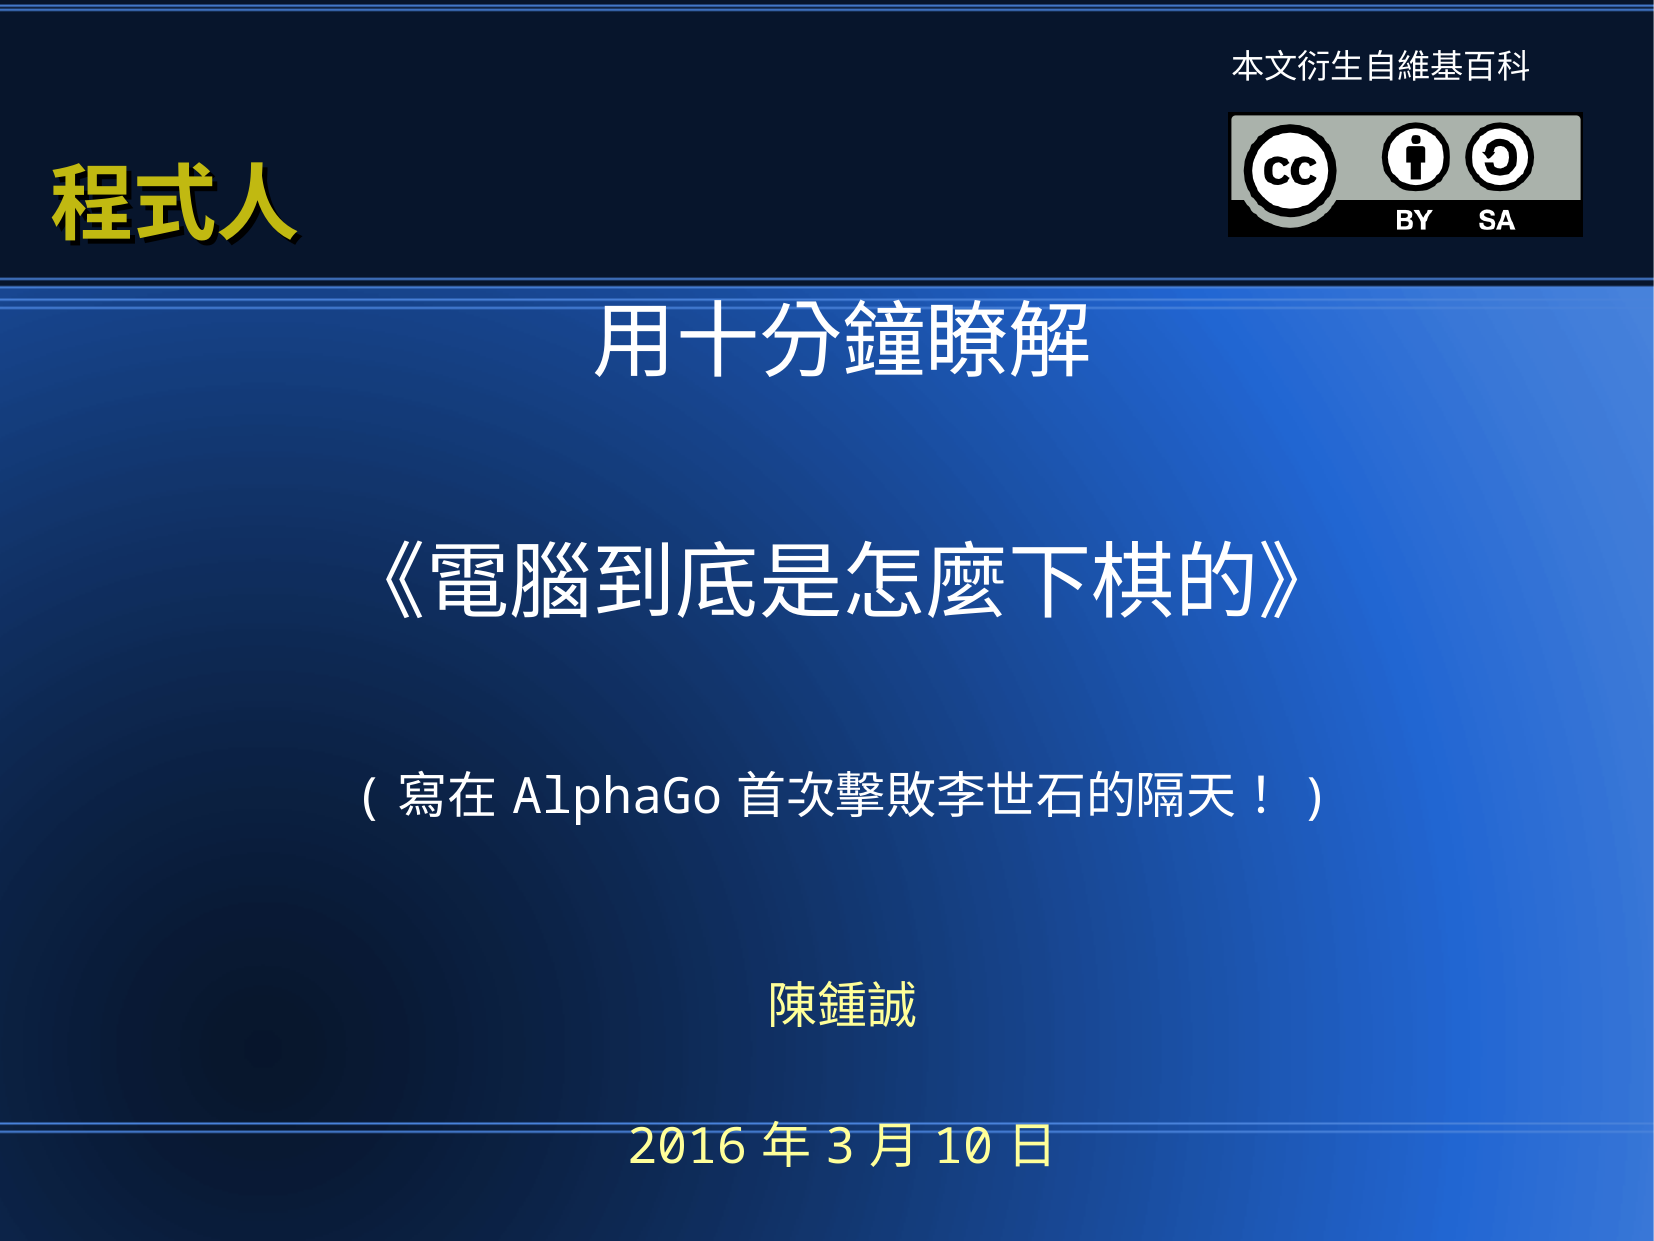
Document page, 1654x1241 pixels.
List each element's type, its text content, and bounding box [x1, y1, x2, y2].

text_box 本文衍生自維基百科 [1216, 32, 1622, 95]
text_box 程式人 [35, 129, 378, 325]
picture [0, 0, 1654, 1241]
subtitle 用十分鐘瞭解 《電腦到底是怎麼下棋的》 (寫在AlphaGo首次擊敗李世石的隔天！) 陳鍾誠 2016年3月10日 [59, 326, 1626, 1127]
